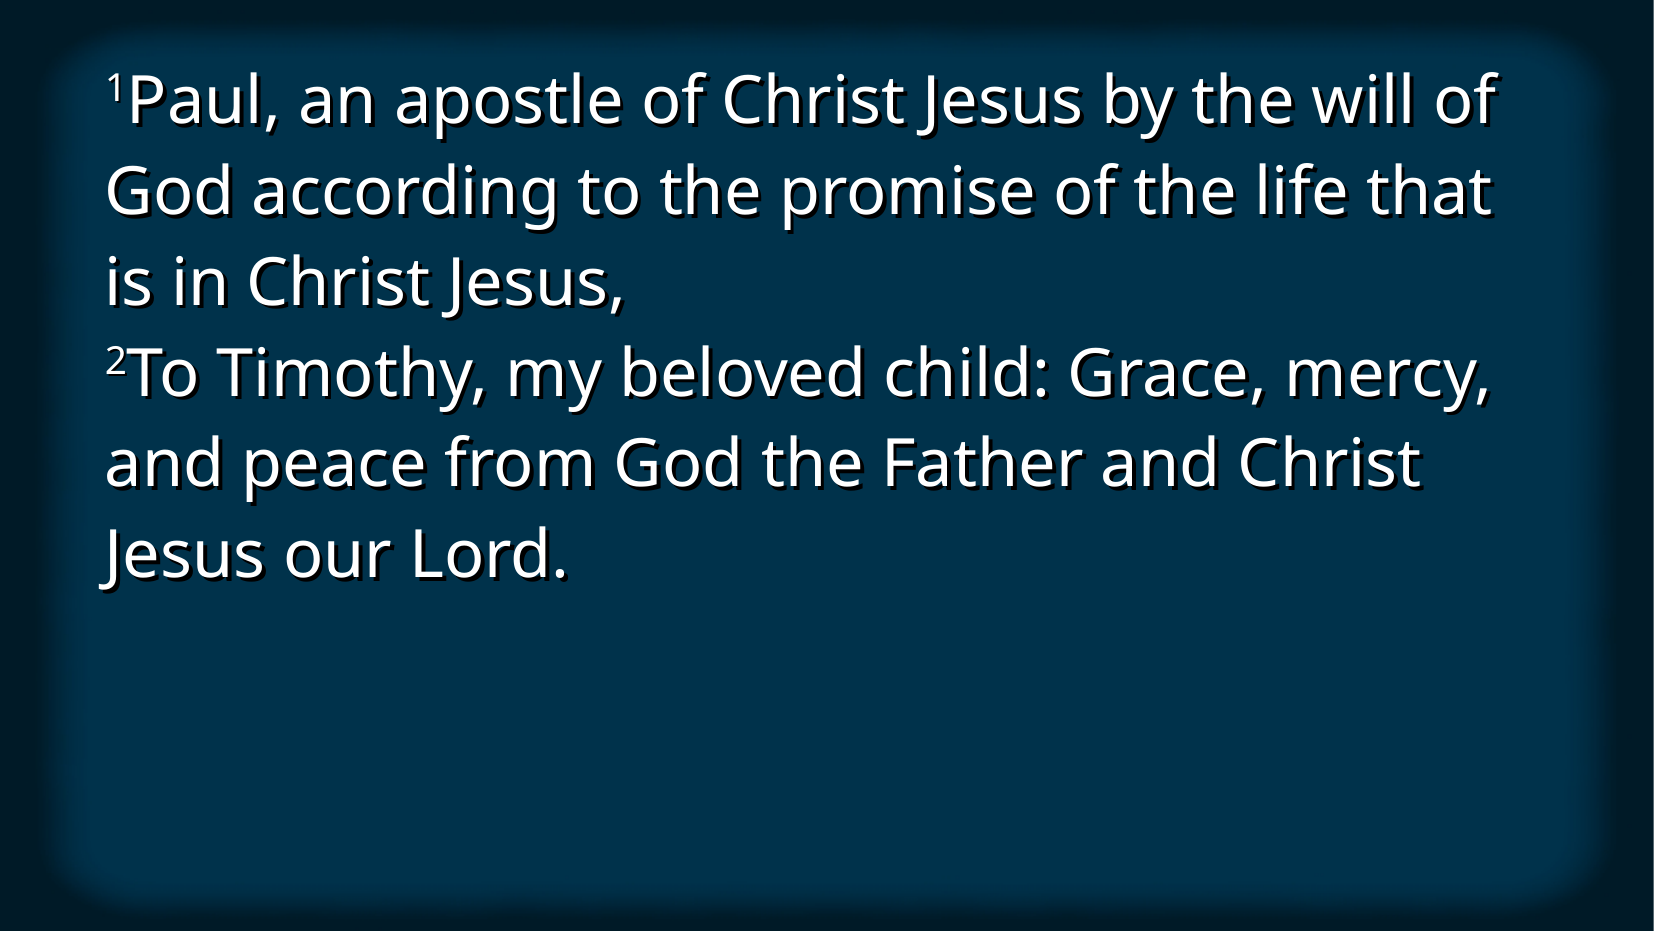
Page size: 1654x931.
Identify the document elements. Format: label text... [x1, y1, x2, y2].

picture [0, 0, 1654, 931]
text_box 1Paul, an apostle of Christ Jesus by the will of God according to the promise of the life that is in Christ Jesus, 2To Timothy, my beloved child: Grace, mercy, and peace from God the Father and Christ Jesus our Lord. [90, 45, 1576, 593]
